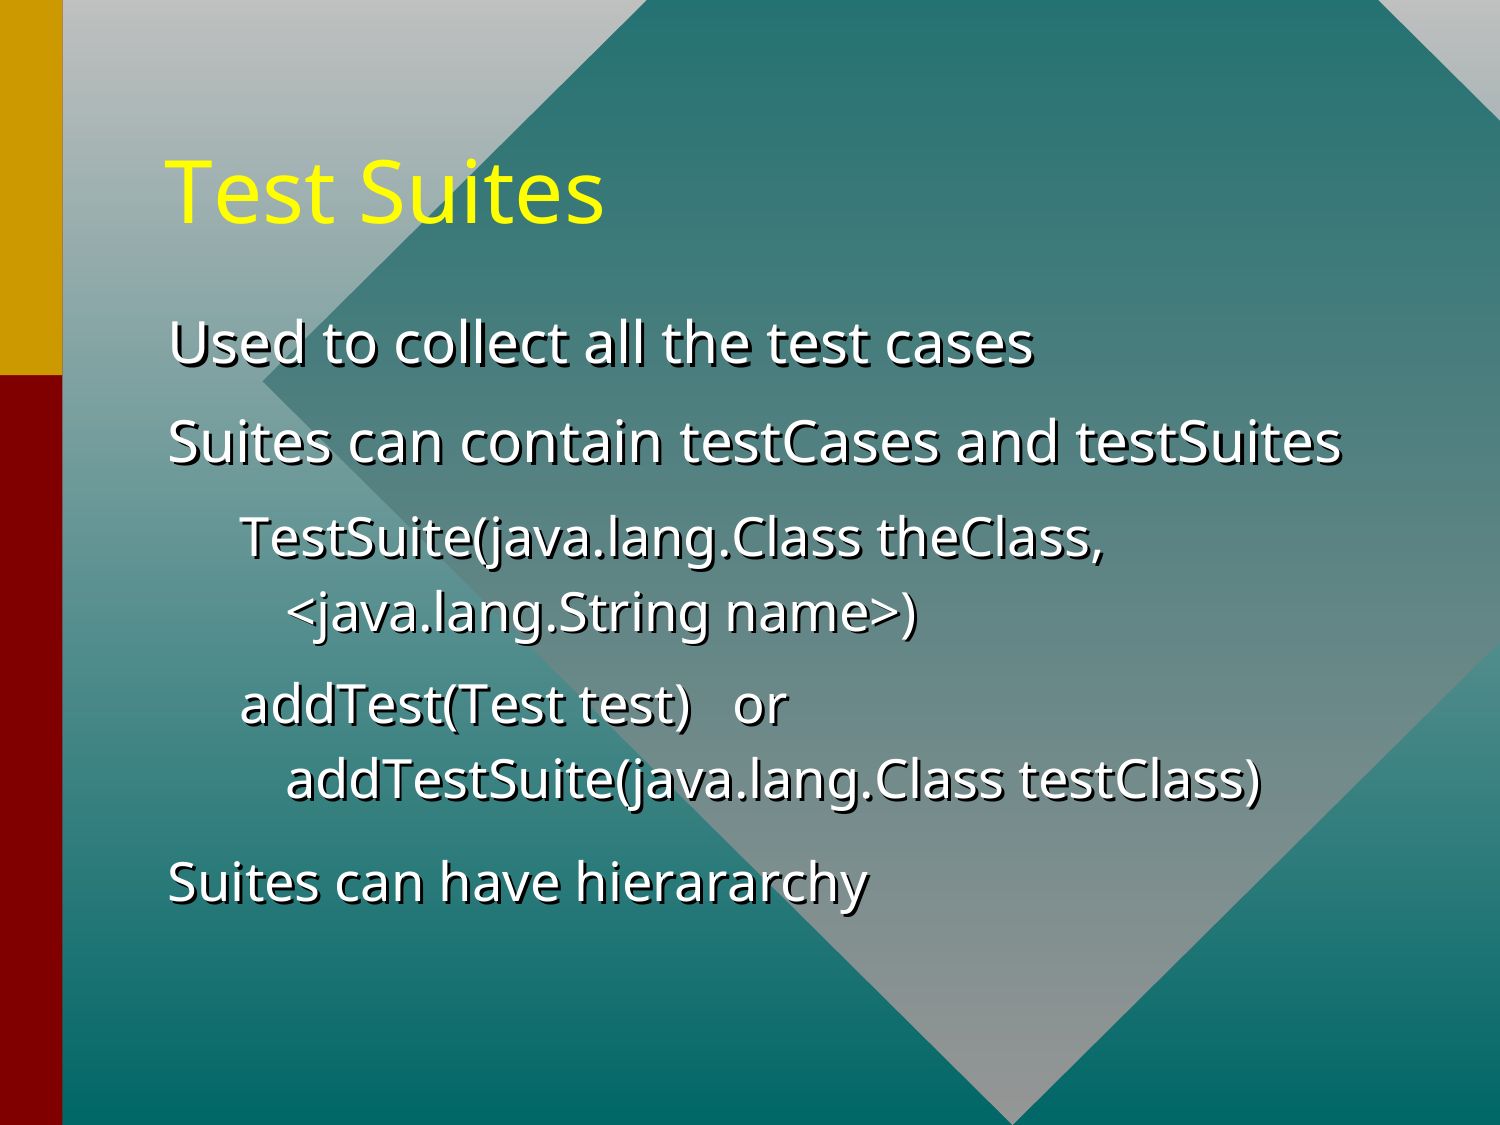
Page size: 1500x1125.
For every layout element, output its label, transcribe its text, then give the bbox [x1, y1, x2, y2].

list Used to collect all the test cases Suites can contain testCases and testSuites TestSuite(java.lang.Class theClass, <java.lang.String name>) addTest(Test test) or addTestSuite(java.lang.Class testClass) Suites can have hierararchy [150, 293, 1388, 1051]
title Test Suites [150, 99, 1351, 288]
